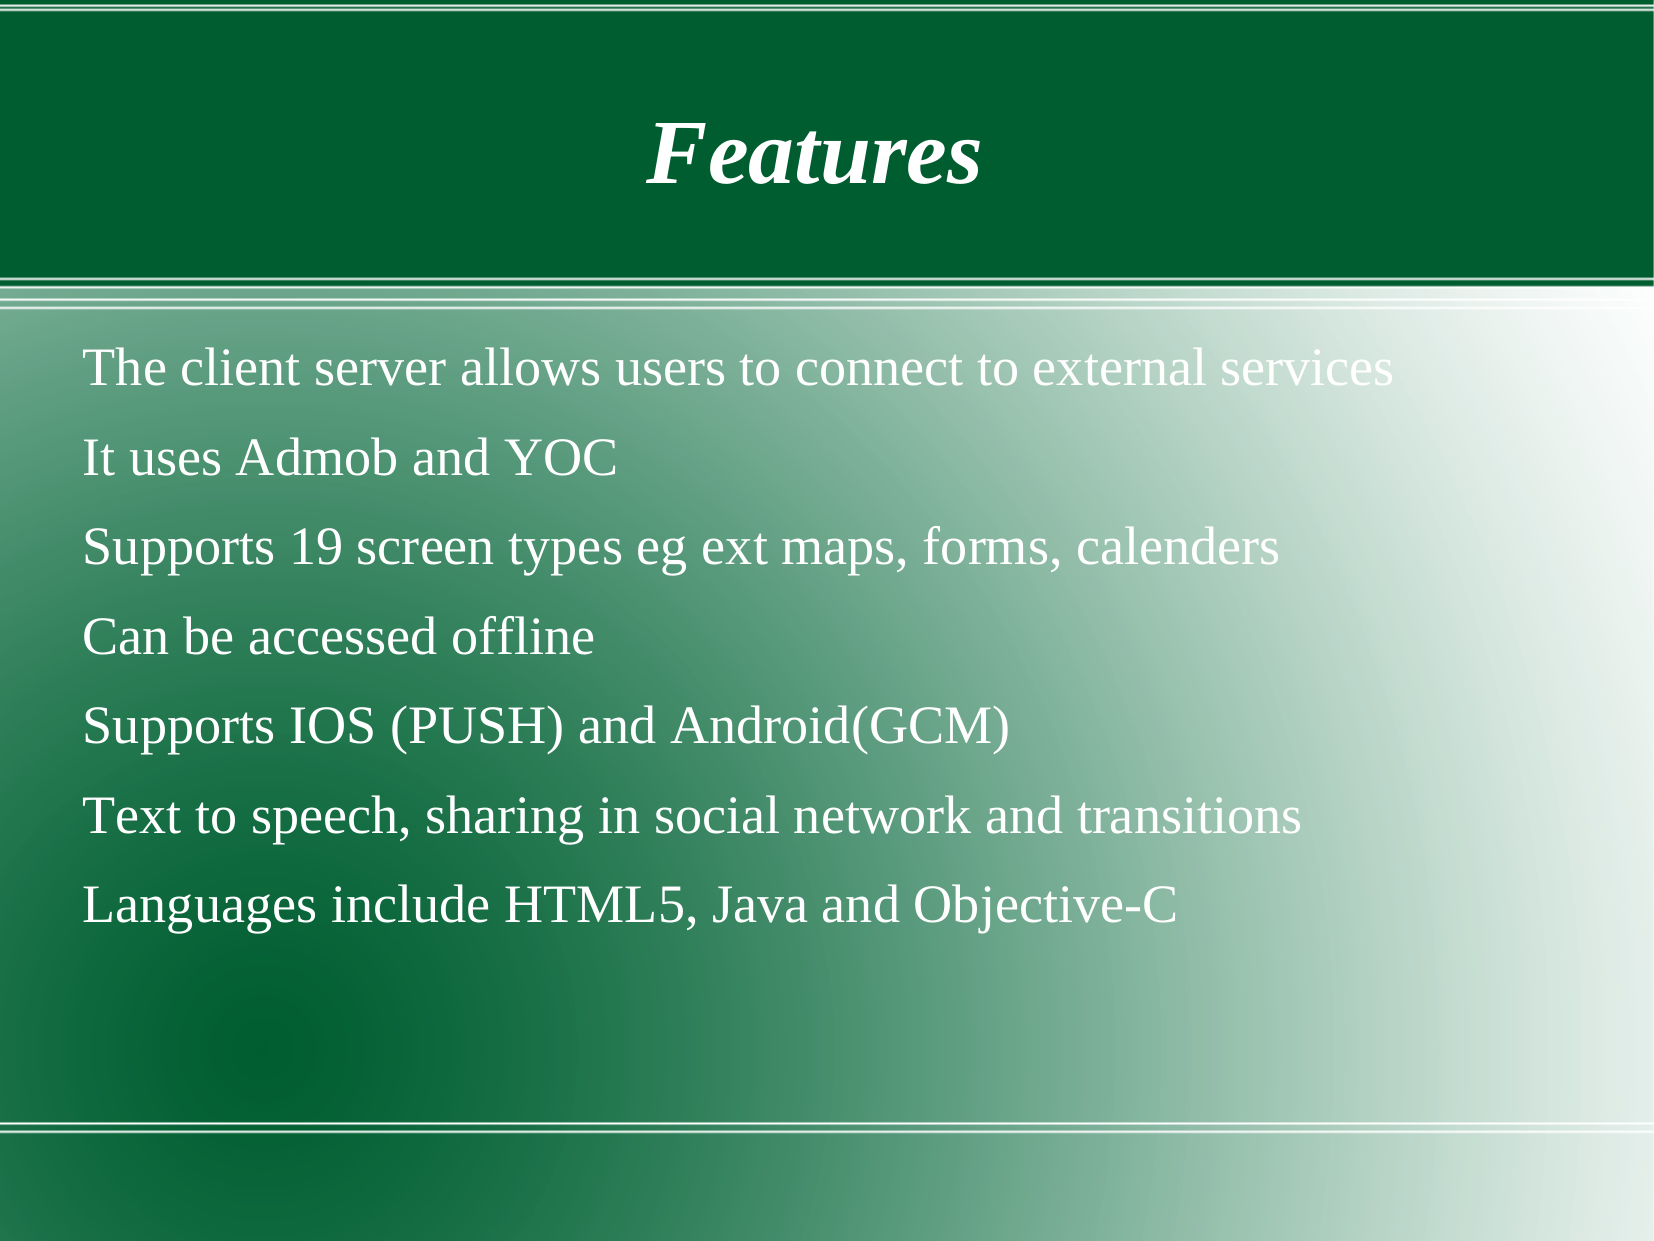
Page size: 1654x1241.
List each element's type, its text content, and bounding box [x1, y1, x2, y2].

picture [0, 0, 1654, 1241]
list The client server allows users to connect to external services It uses Admob and YOC Supports 19 screen types eg ext maps, forms, calenders Can be accessed offline Supports IOS (PUSH) and Android(GCM) Text to speech, sharing in social network and transitions Languages include HTML5, Java and Objective-C [82, 337, 1571, 1052]
title Features [82, 49, 1571, 257]
